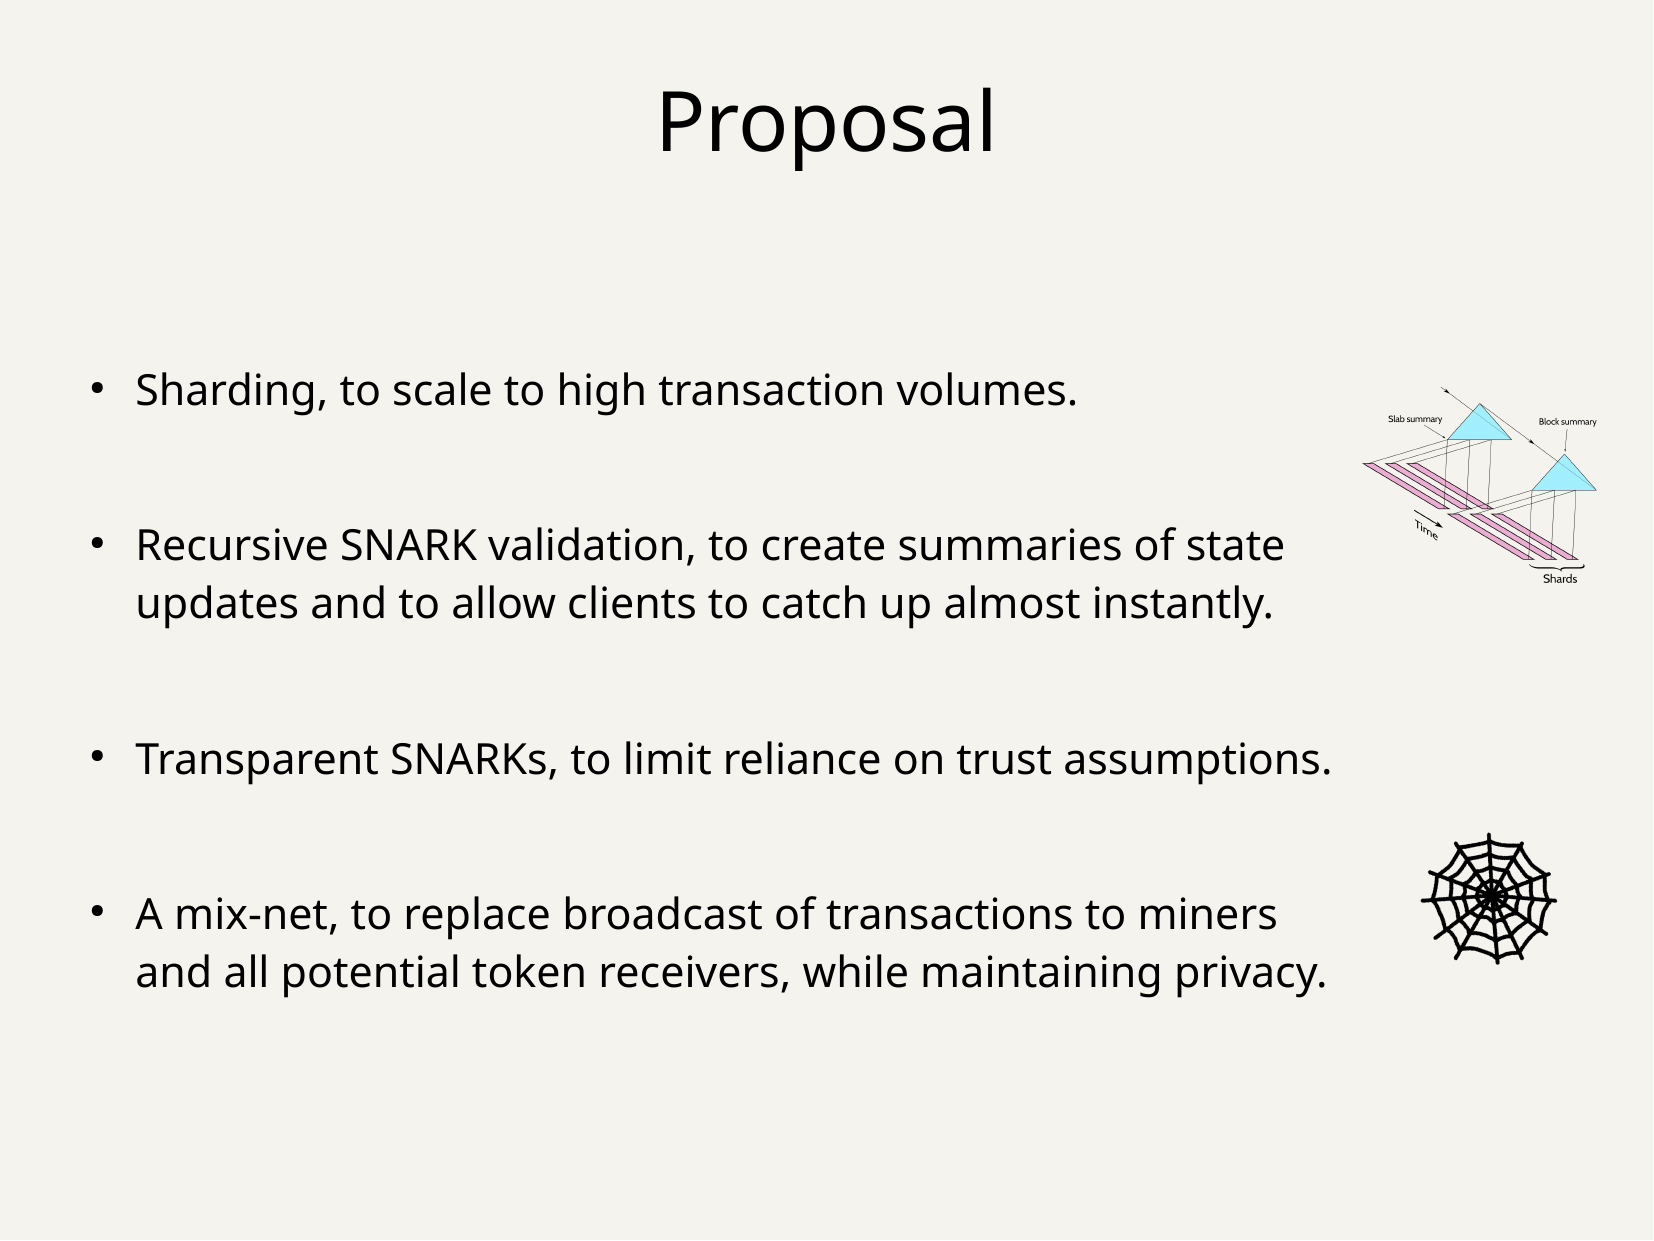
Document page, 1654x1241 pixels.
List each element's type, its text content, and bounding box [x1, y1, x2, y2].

picture [1361, 381, 1600, 591]
picture [1417, 826, 1560, 969]
list Sharding, to scale to high transaction volumes. Recursive SNARK validation, to create summaries of state updates and to allow clients to catch up almost instantly. Transparent SNARKs, to limit reliance on trust assumptions. A mix-net, to replace broadcast of transactions to miners and all potential token receivers, while maintaining privacy. [74, 359, 1362, 1057]
title Proposal [82, 49, 1571, 189]
